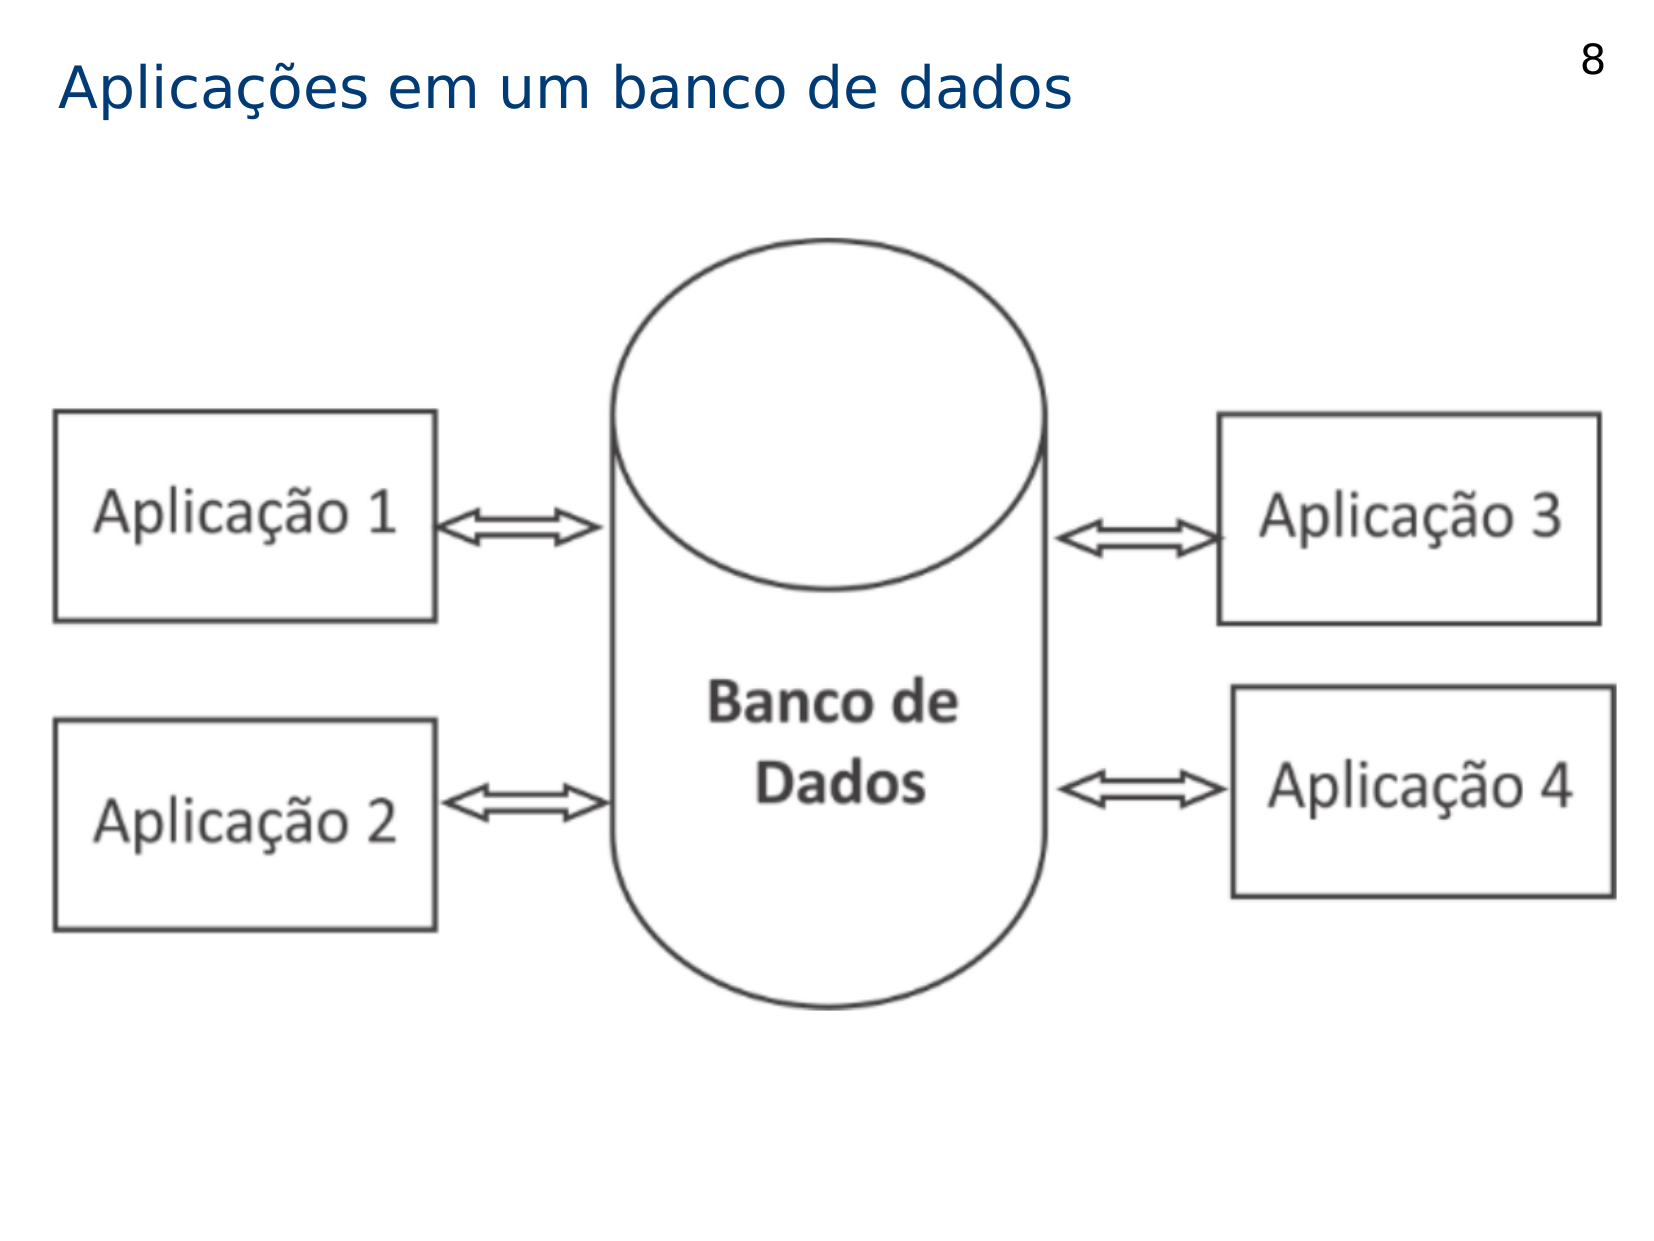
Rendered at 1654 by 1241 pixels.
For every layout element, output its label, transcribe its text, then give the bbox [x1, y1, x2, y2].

picture [50, 235, 1620, 1014]
title Aplicações em um banco de dados [59, 29, 1506, 148]
